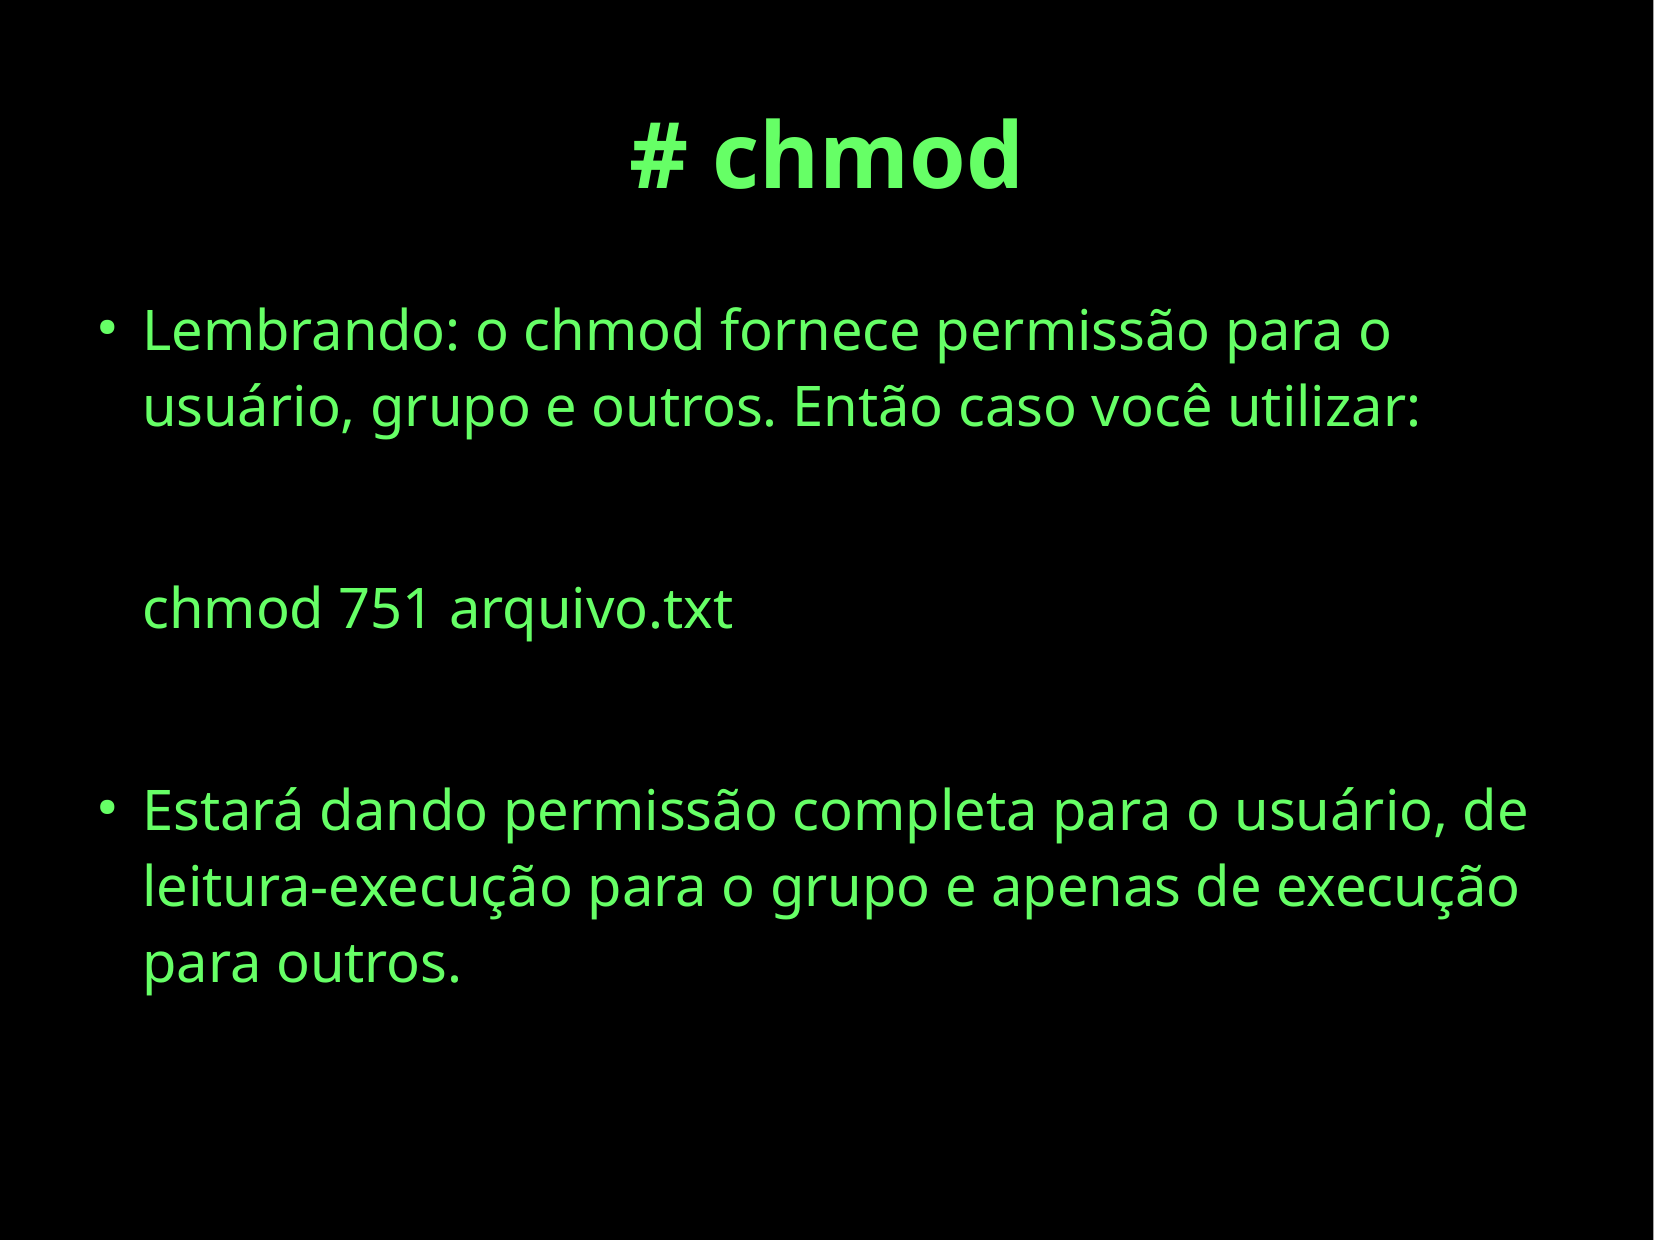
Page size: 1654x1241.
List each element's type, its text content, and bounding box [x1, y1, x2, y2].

title # chmod [82, 49, 1571, 257]
list Lembrando: o chmod fornece permissão para o usuário, grupo e outros. Então caso você utilizar: chmod 751 arquivo.txt Estará dando permissão completa para o usuário, de leitura-execução para o grupo e apenas de execução para outros. [82, 290, 1571, 1010]
